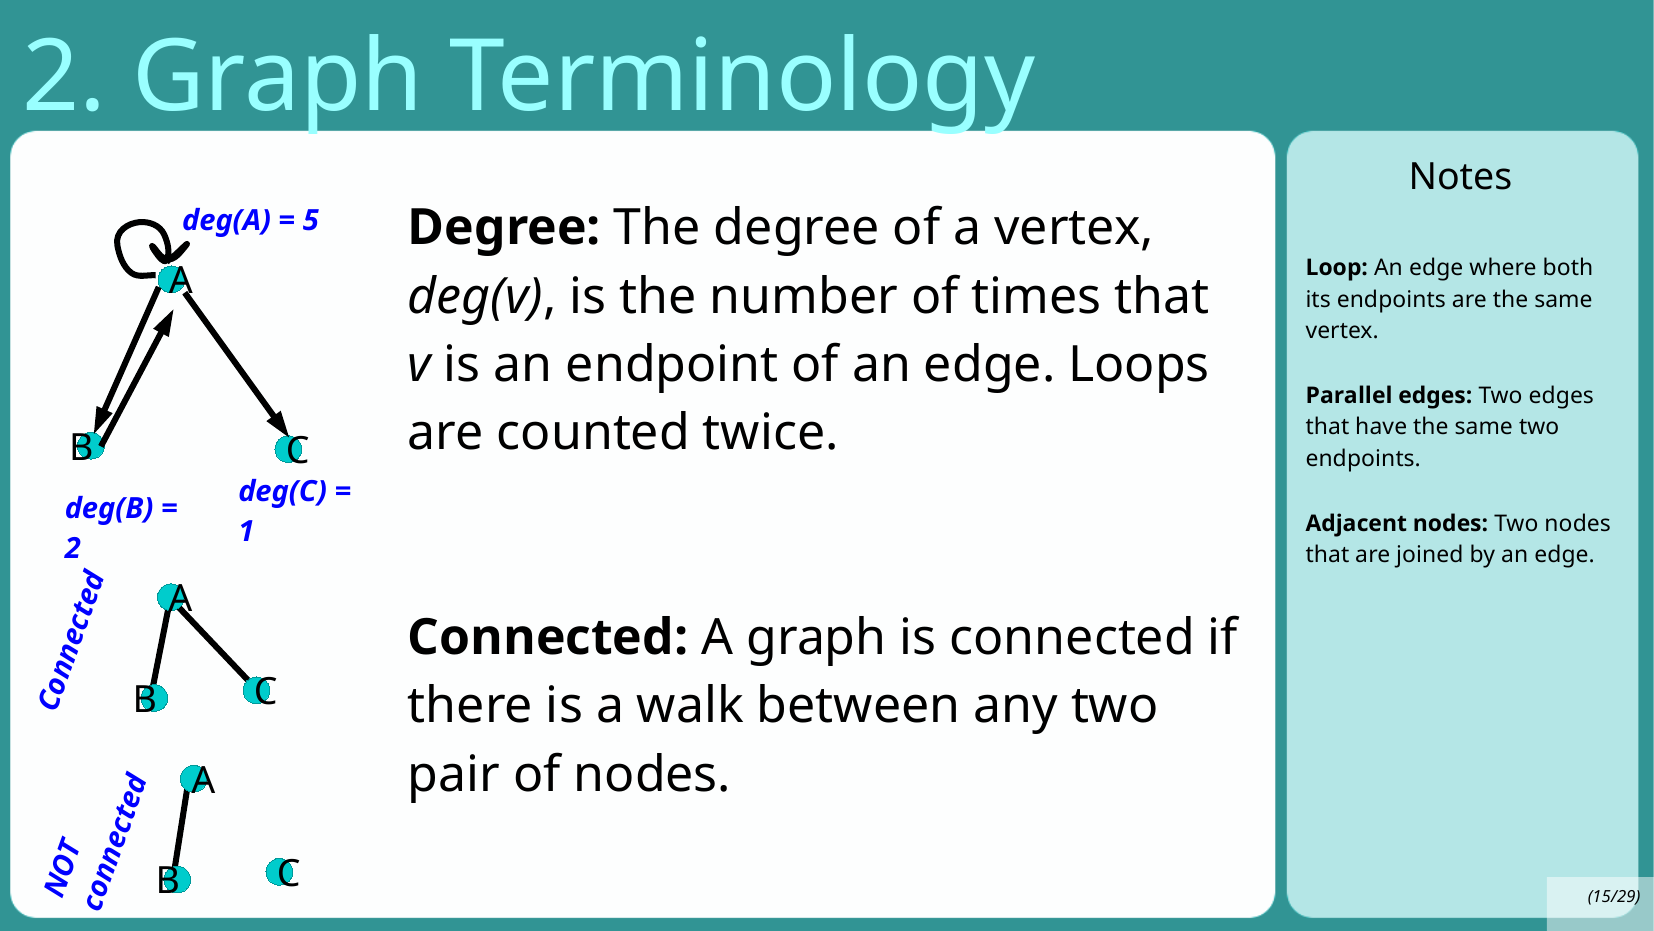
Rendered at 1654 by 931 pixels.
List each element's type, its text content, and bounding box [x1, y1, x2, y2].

text_box A [172, 285, 184, 293]
text_box C [243, 676, 262, 704]
text_box Connected [14, 537, 136, 736]
text_box B [163, 880, 174, 890]
text_box C [259, 680, 270, 701]
text_box A [157, 583, 178, 611]
text_box A [180, 765, 201, 792]
text_box A [195, 785, 206, 792]
title 2. Graph Terminology [22, 13, 1511, 130]
text_box deg(B) = 2 [50, 480, 216, 529]
text_box deg(C) = 1 [223, 463, 390, 511]
text_box Notes Loop: An edge where both its endpoints are the same vertex. Parallel edges: Two edges that have the same two endpoints. Adjacent nodes: Two nodes that are joined by an edge. [1290, 141, 1631, 661]
text_box A [176, 589, 184, 600]
text_box B [141, 688, 150, 697]
text_box deg(A) = 5 [167, 191, 408, 239]
text_box C [291, 439, 302, 460]
text_box (<number>/29) [1546, 877, 1654, 931]
text_box B [172, 866, 191, 893]
text_box C [265, 858, 286, 886]
text_box A [199, 771, 207, 782]
text_box C [274, 435, 294, 463]
text_box A [176, 271, 184, 282]
text_box Degree: The degree of a vertex, deg(v), is the number of times that v is an endpoint of an edge. Loops are counted twice. Connected: A graph is connected if there is a walk between any two pair of nodes. [407, 191, 1244, 810]
text_box A [158, 265, 178, 293]
text_box A [172, 603, 183, 611]
text_box B [141, 699, 151, 709]
picture [0, 0, 1654, 931]
text_box B [84, 432, 105, 460]
text_box B [77, 447, 88, 457]
text_box NOT connected [20, 723, 160, 928]
text_box B [148, 684, 168, 712]
text_box B [77, 436, 87, 445]
text_box C [282, 862, 293, 883]
text_box B [164, 869, 173, 878]
